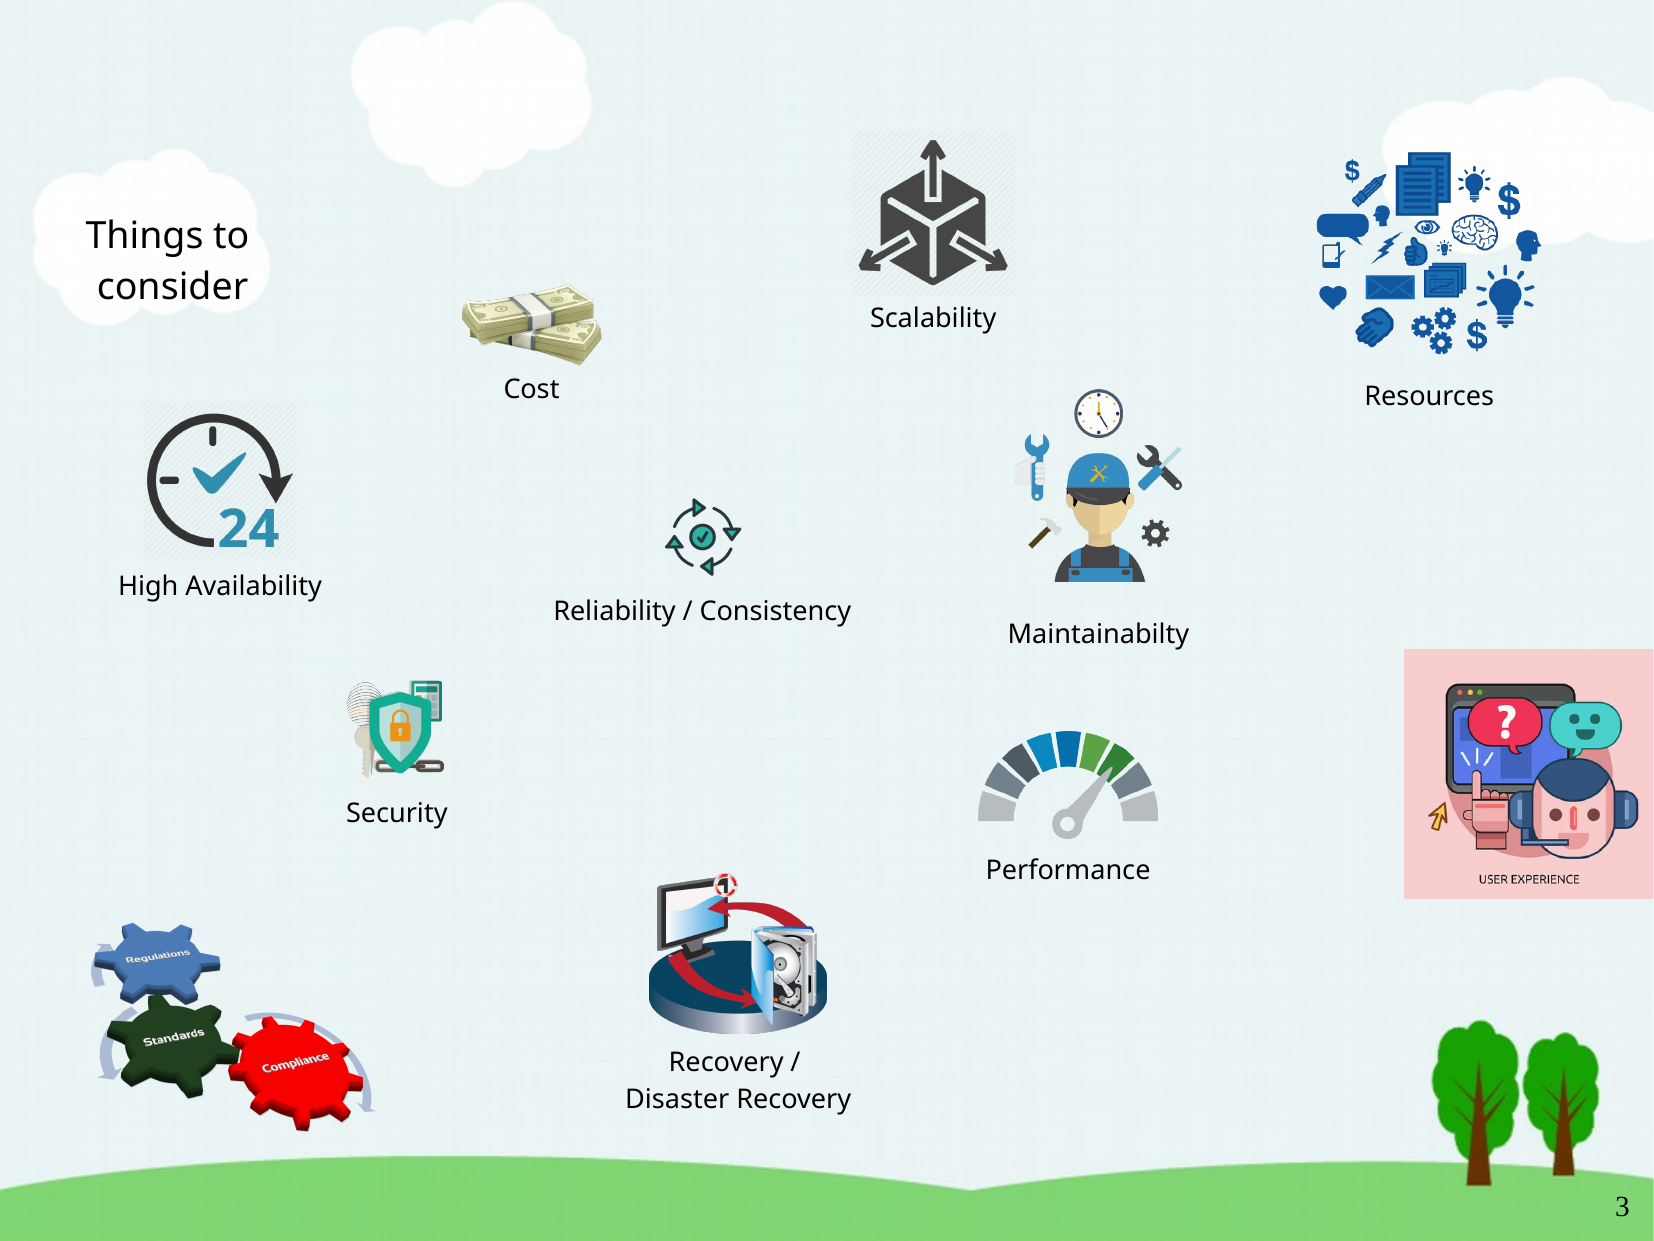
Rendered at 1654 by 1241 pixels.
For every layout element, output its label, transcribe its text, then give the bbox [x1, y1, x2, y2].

text_box Things to consider [70, 200, 233, 317]
picture [0, 0, 1654, 1241]
